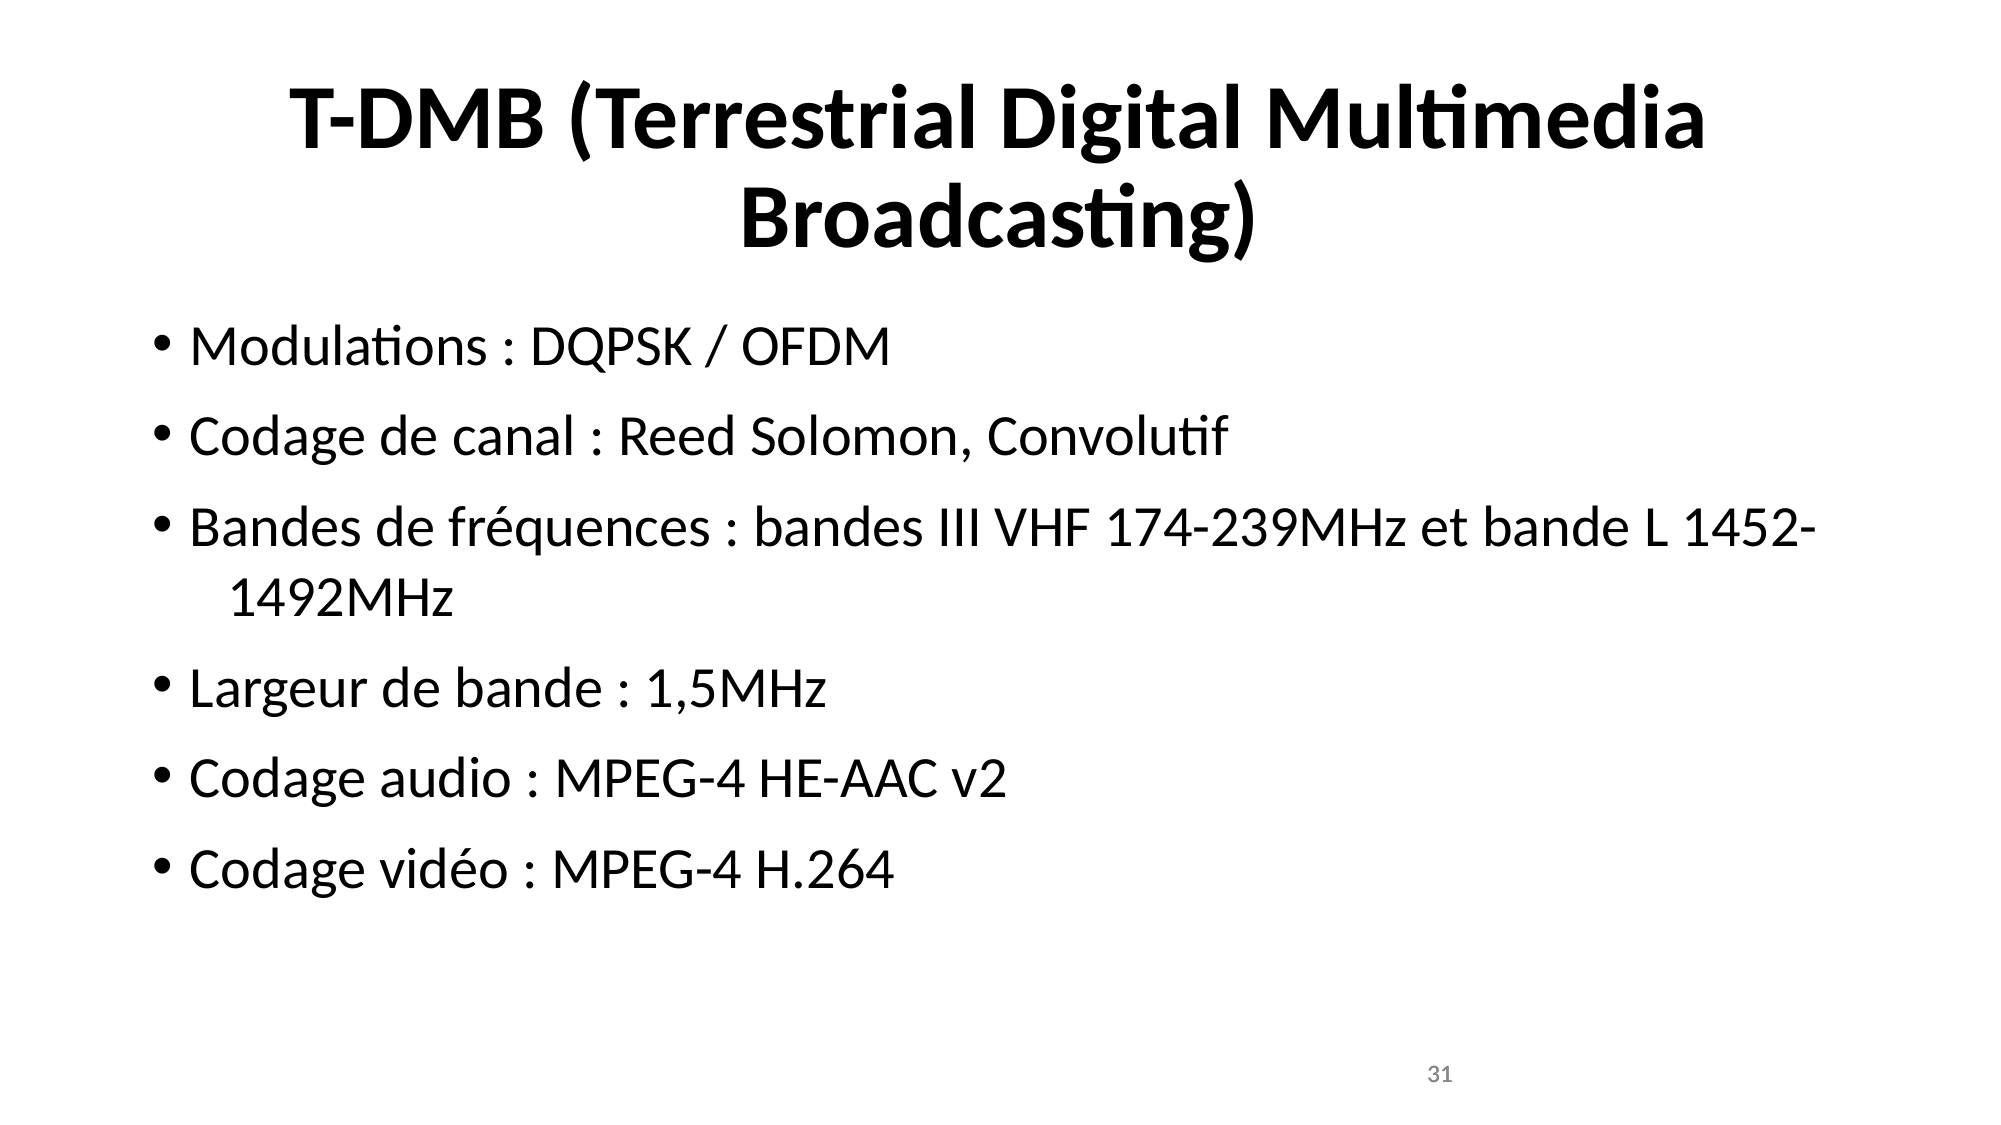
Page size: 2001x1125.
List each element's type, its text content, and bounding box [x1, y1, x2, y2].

text_box [1412, 1042, 1863, 1103]
title T-DMB (Terrestrial Digital Multimedia Broadcasting) [137, 59, 1863, 278]
list Modulations : DQPSK / OFDM Codage de canal : Reed Solomon, Convolutif Bandes de fréquences : bandes III VHF 174-239MHz et bande L 1452-1492MHz Largeur de bande : 1,5MHz Codage audio : MPEG-4 HE-AAC v2 Codage vidéo : MPEG-4 H.264 [137, 299, 1863, 1014]
